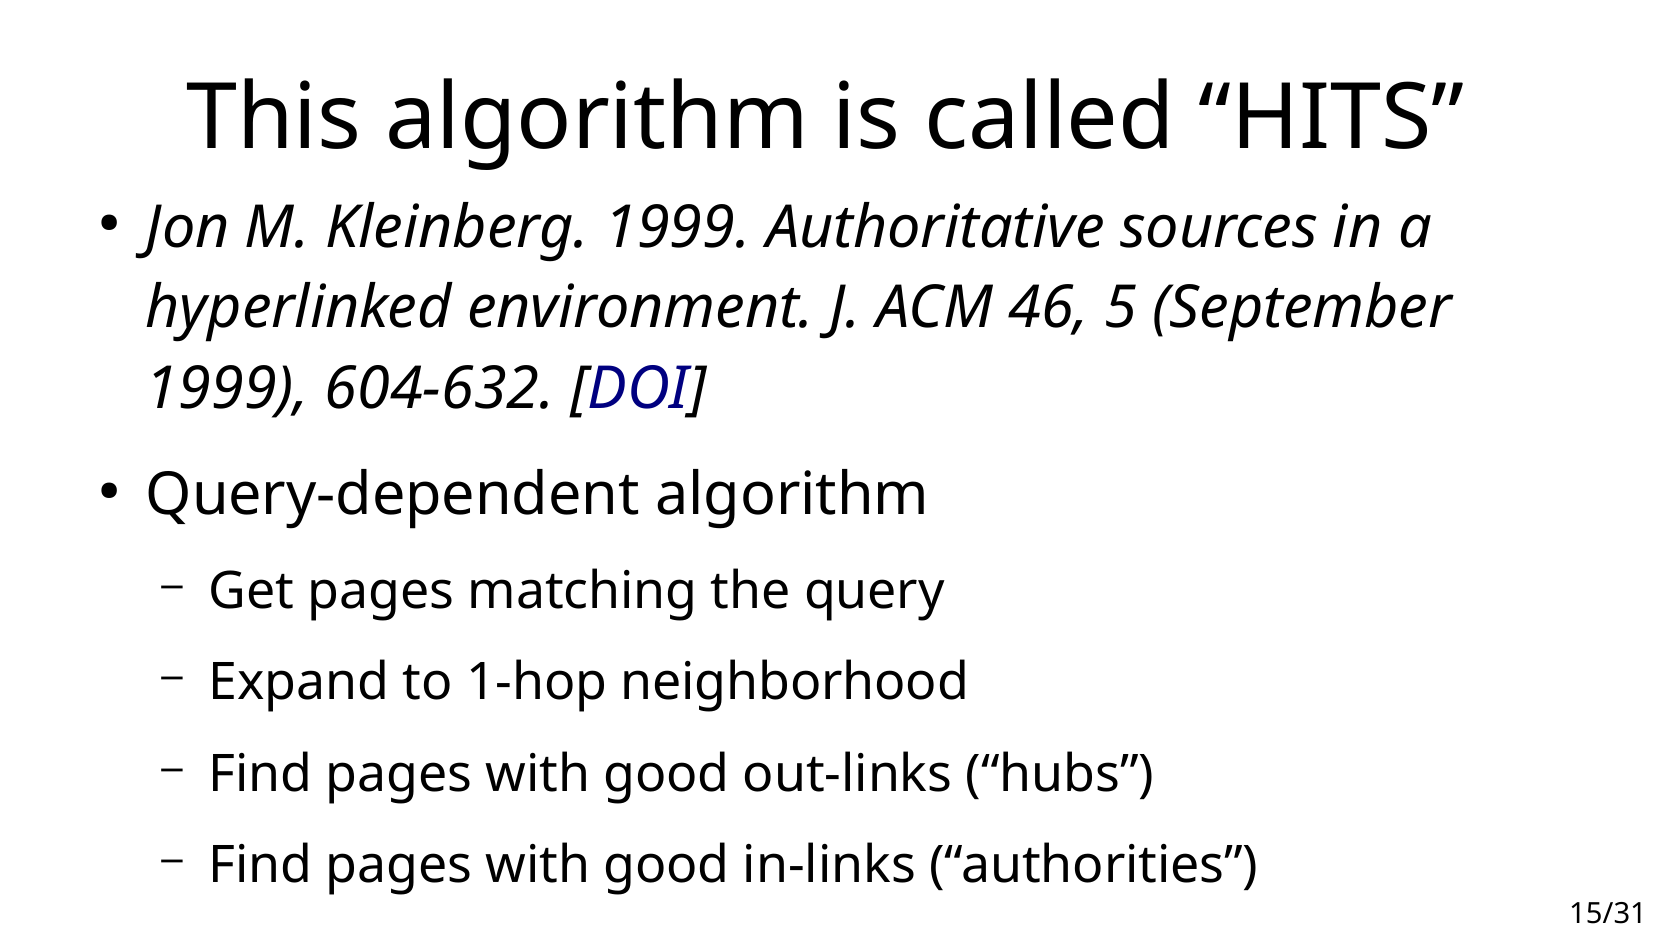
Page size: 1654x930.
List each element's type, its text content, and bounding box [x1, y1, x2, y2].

title This algorithm is called “HITS” [82, 1, 1571, 183]
list Jon M. Kleinberg. 1999. Authoritative sources in a hyperlinked environment. J. ACM 46, 5 (September 1999), 604-632. [DOI] Query-dependent algorithm Get pages matching the query Expand to 1-hop neighborhood Find pages with good out-links (“hubs”) Find pages with good in-links (“authorities”) [82, 183, 1571, 904]
